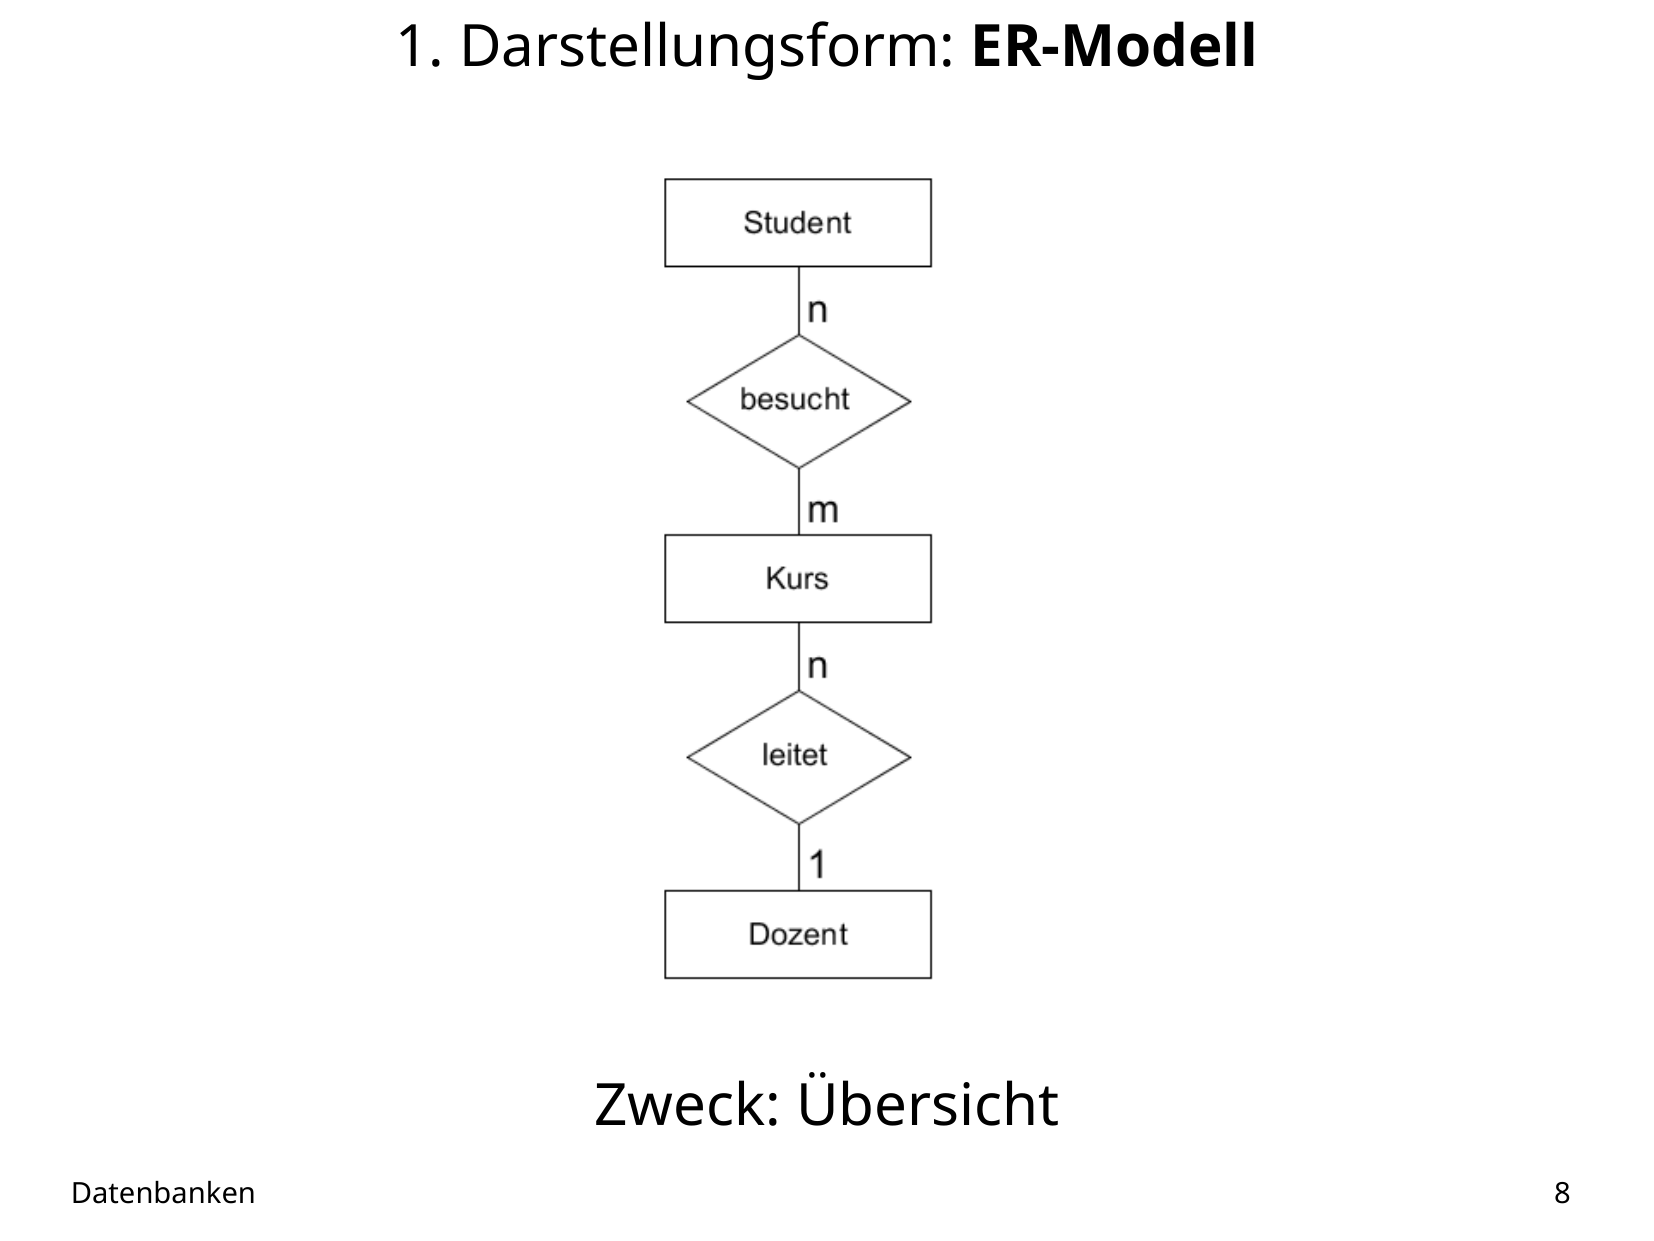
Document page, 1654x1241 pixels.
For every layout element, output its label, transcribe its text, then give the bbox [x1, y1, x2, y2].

picture [663, 177, 934, 981]
title 1. Darstellungsform: ER-Modell [0, 5, 1654, 83]
list Zweck: Übersicht [59, 1062, 1595, 1158]
